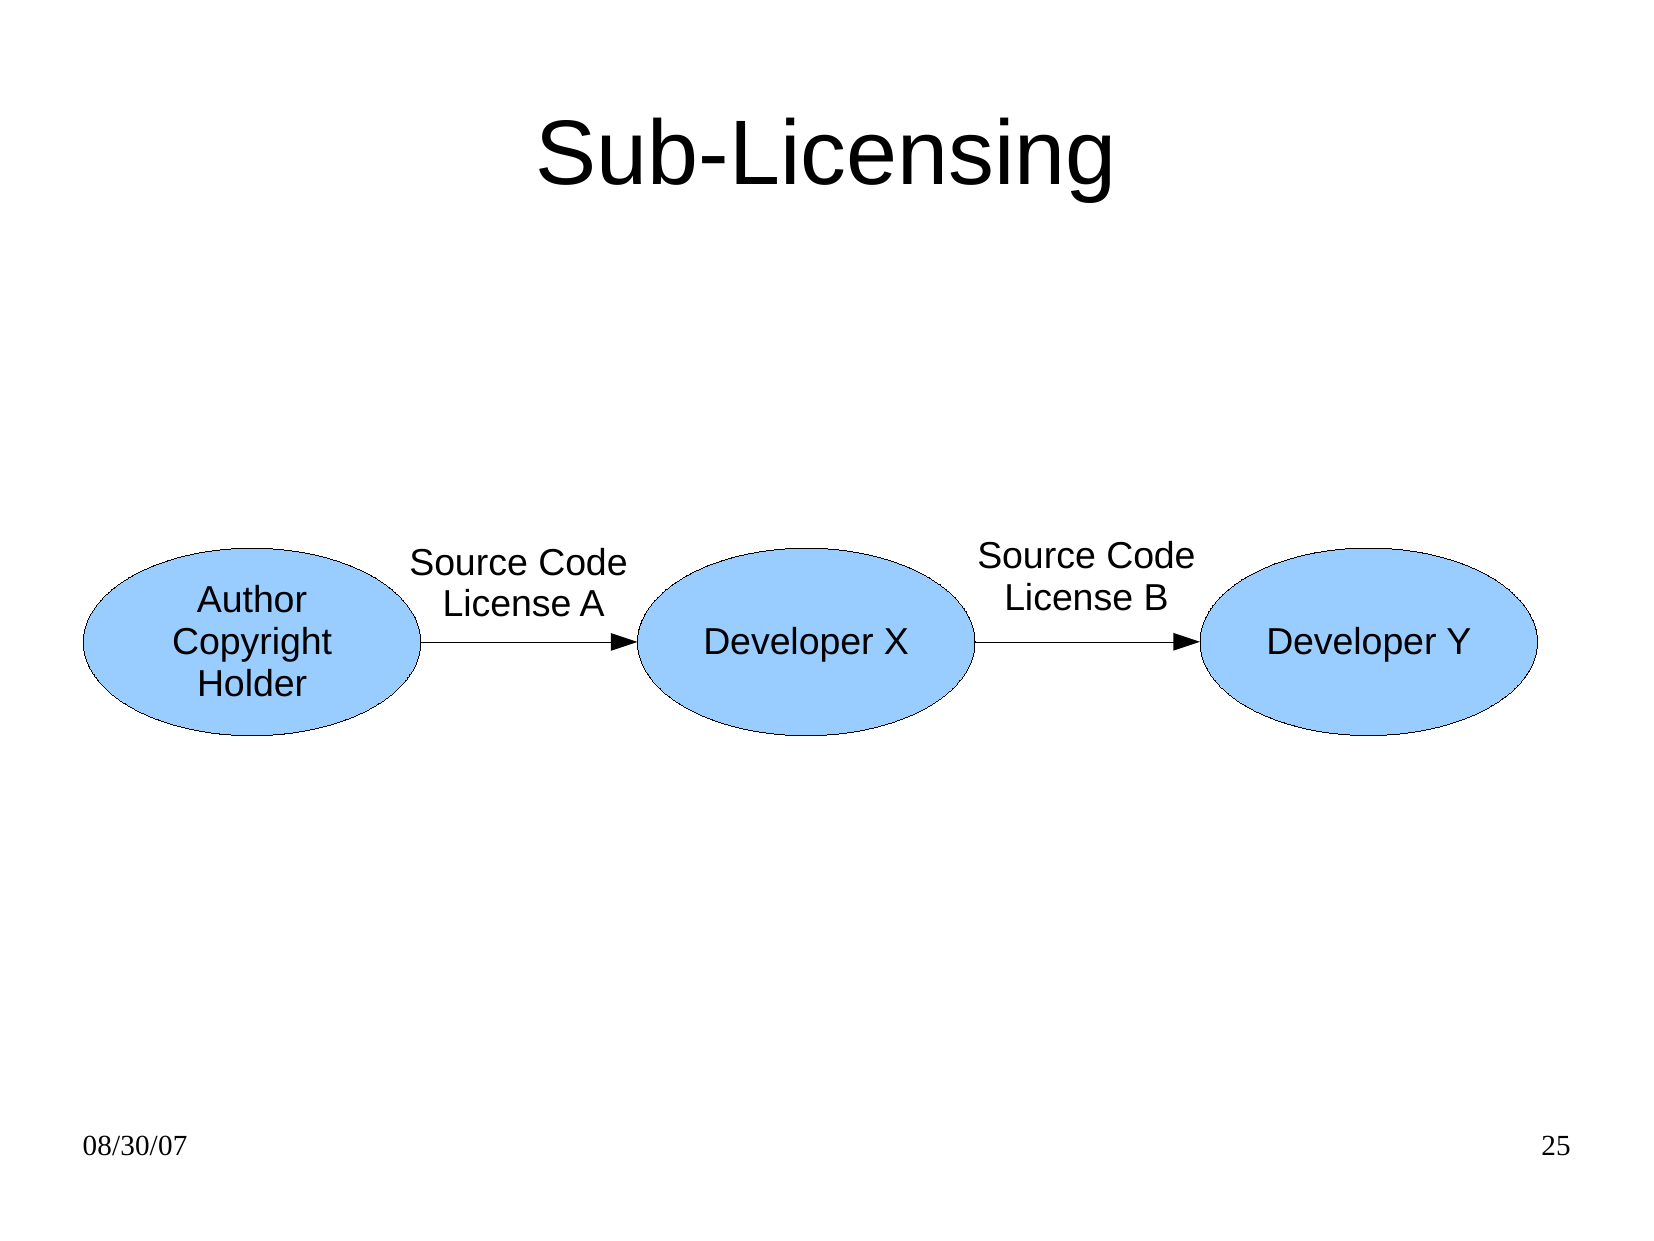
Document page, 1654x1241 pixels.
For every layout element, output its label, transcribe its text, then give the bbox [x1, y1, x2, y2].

text_box Source Code License B [955, 527, 1218, 626]
text_box Developer X [637, 548, 976, 736]
text_box Author Copyright Holder [83, 548, 421, 736]
text_box Developer Y [1200, 548, 1538, 736]
text_box Source Code License A [368, 533, 669, 633]
title Sub-Licensing [82, 49, 1571, 257]
